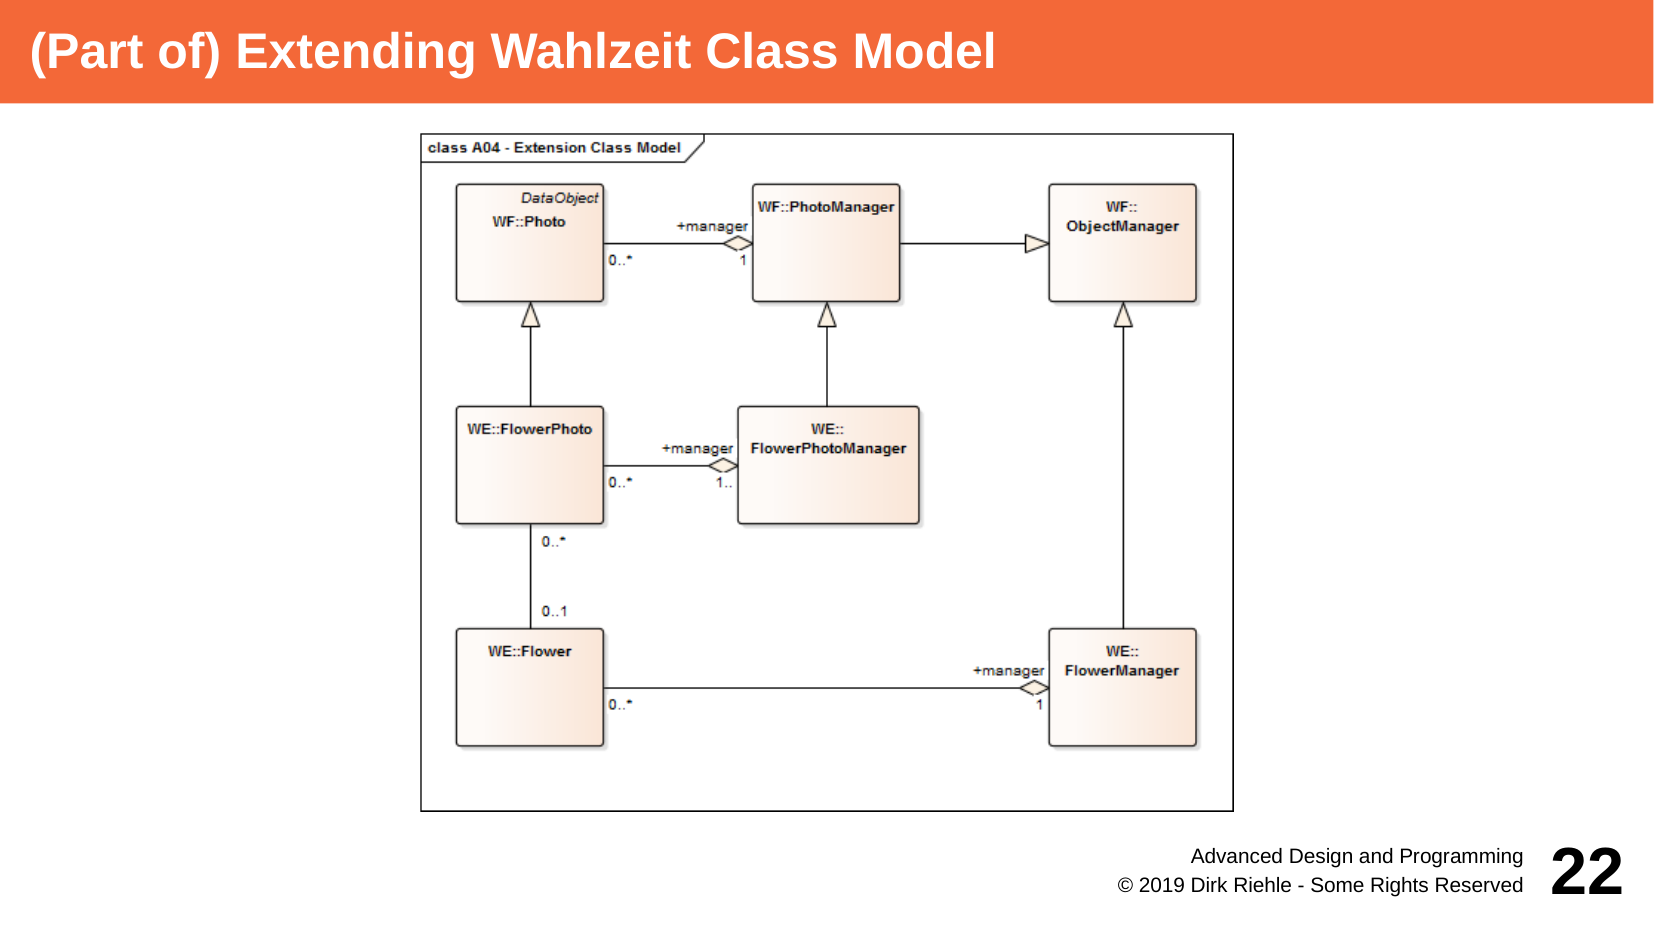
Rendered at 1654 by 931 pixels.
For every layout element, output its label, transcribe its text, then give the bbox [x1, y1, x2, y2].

picture [419, 132, 1234, 813]
title (Part of) Extending Wahlzeit Class Model [0, 0, 1654, 104]
